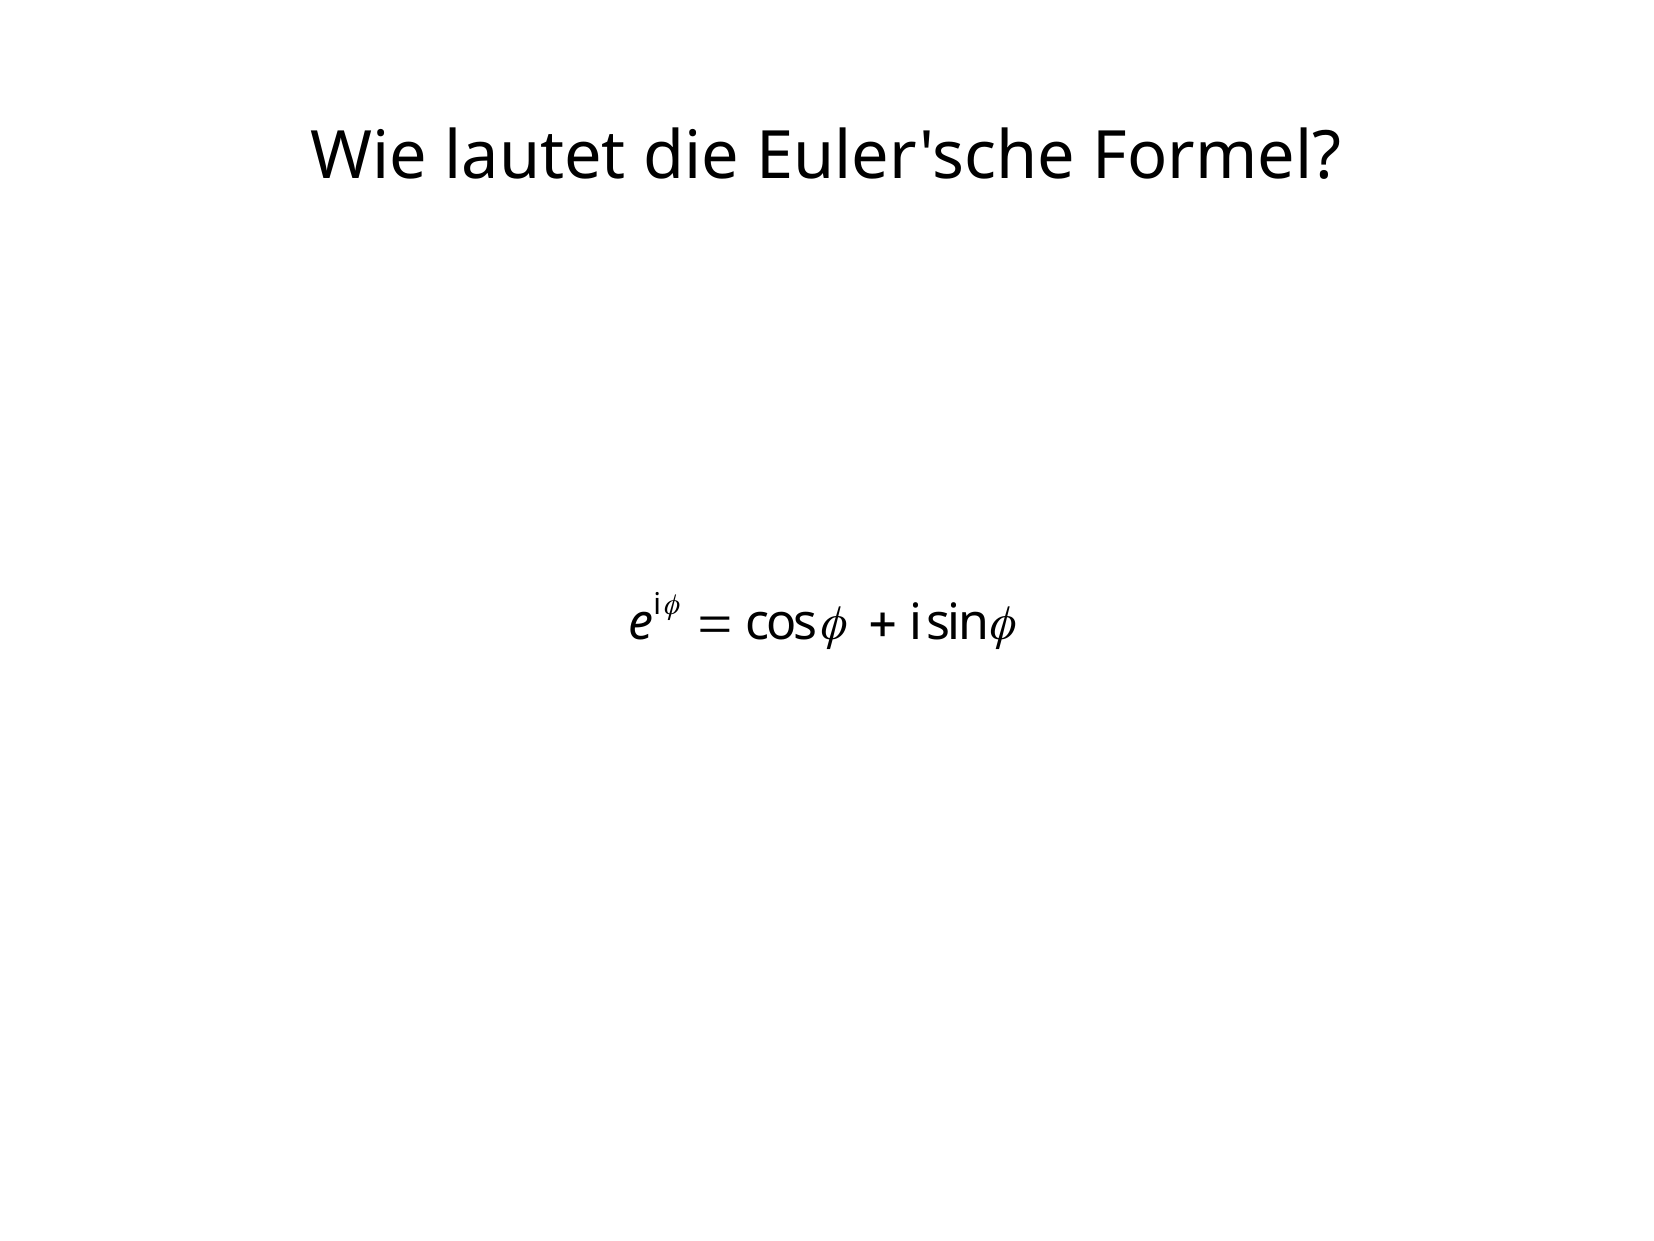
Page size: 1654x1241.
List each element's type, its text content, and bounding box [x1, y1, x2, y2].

chart [622, 586, 1032, 654]
title Wie lautet die Euler'sche Formel? [82, 49, 1571, 257]
